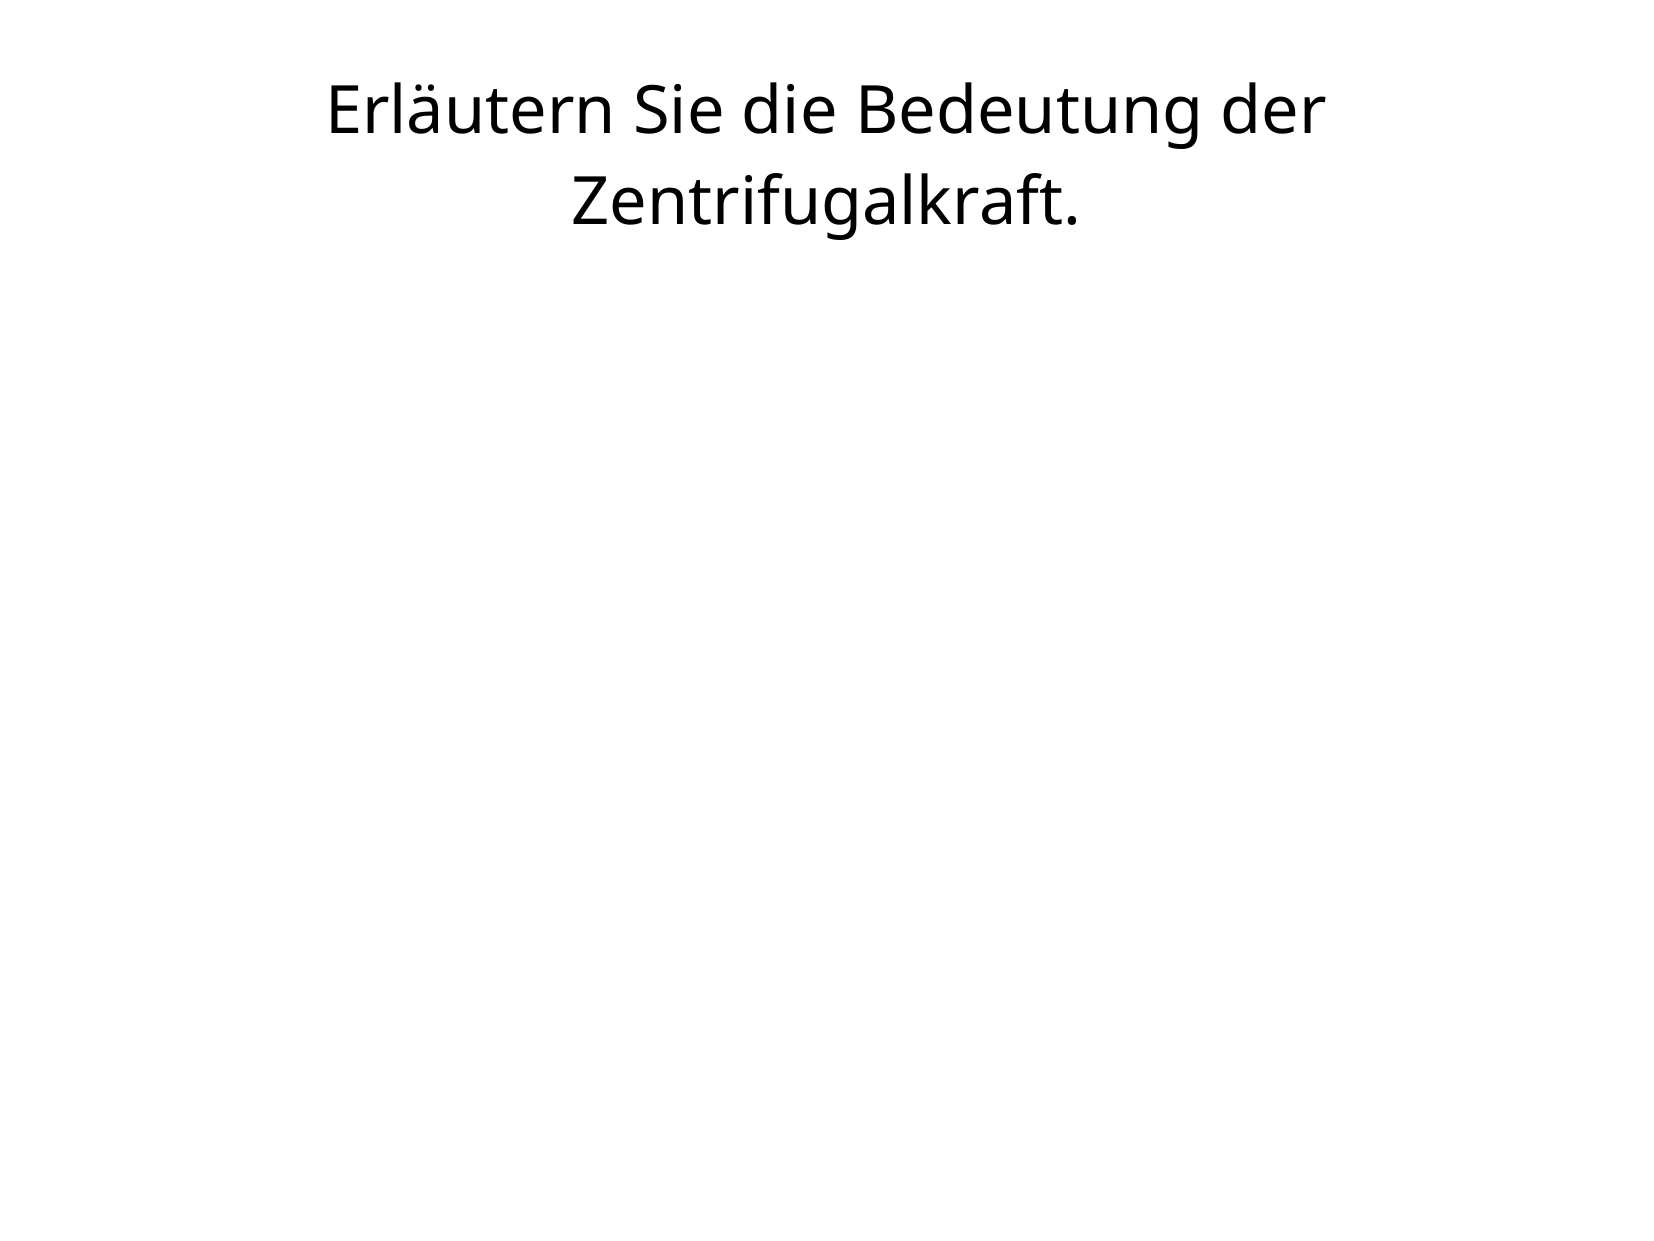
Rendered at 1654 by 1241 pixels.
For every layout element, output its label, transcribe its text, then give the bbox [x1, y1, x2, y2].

title Erläutern Sie die Bedeutung der Zentrifugalkraft. [82, 49, 1571, 257]
